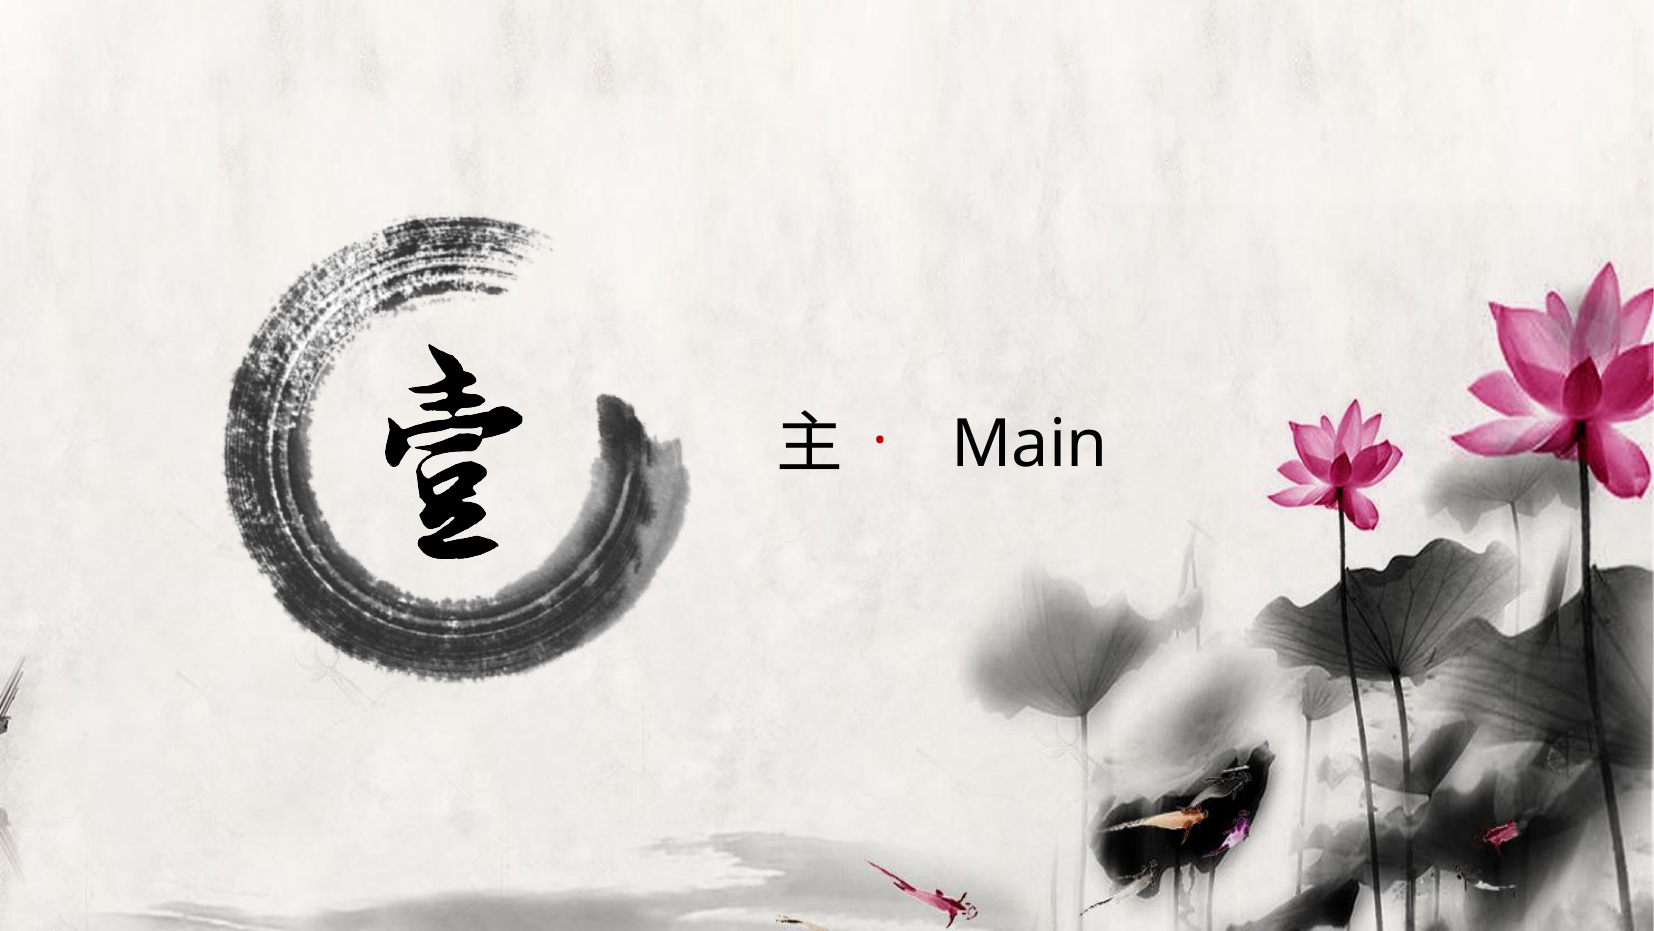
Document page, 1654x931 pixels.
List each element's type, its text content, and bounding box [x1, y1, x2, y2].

text_box · [857, 394, 936, 481]
text_box 主 [715, 392, 913, 488]
text_box Main [936, 392, 1311, 488]
picture [0, 0, 1654, 931]
